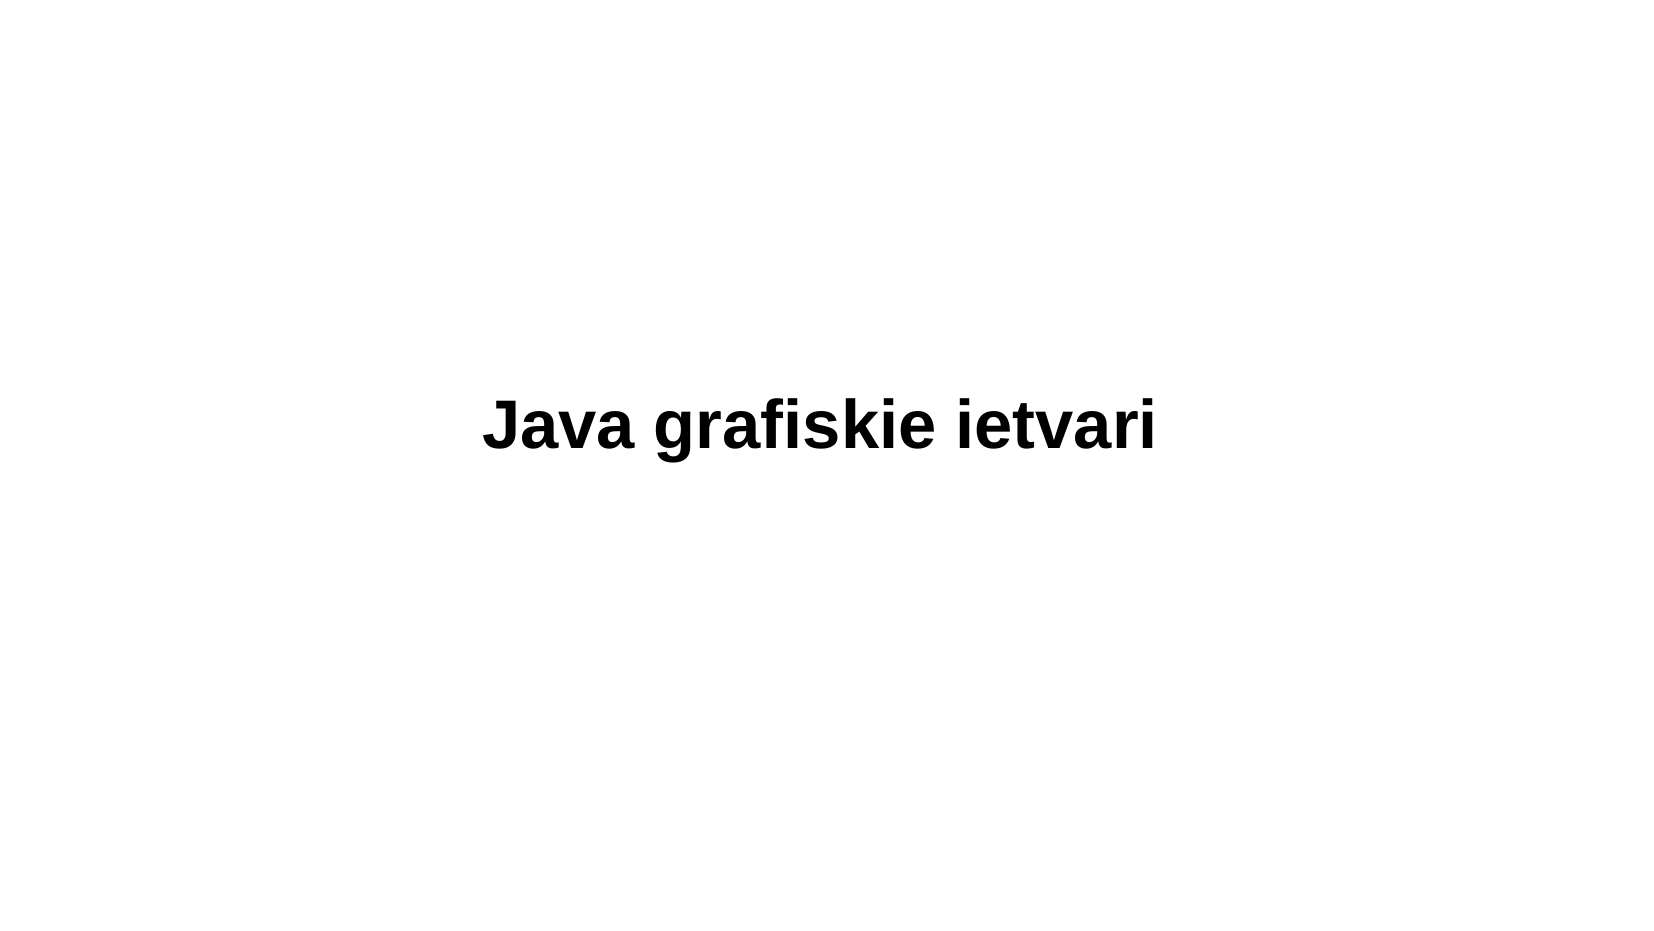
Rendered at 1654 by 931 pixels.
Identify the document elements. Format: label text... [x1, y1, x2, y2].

title Java grafiskie ietvari [76, 370, 1565, 480]
